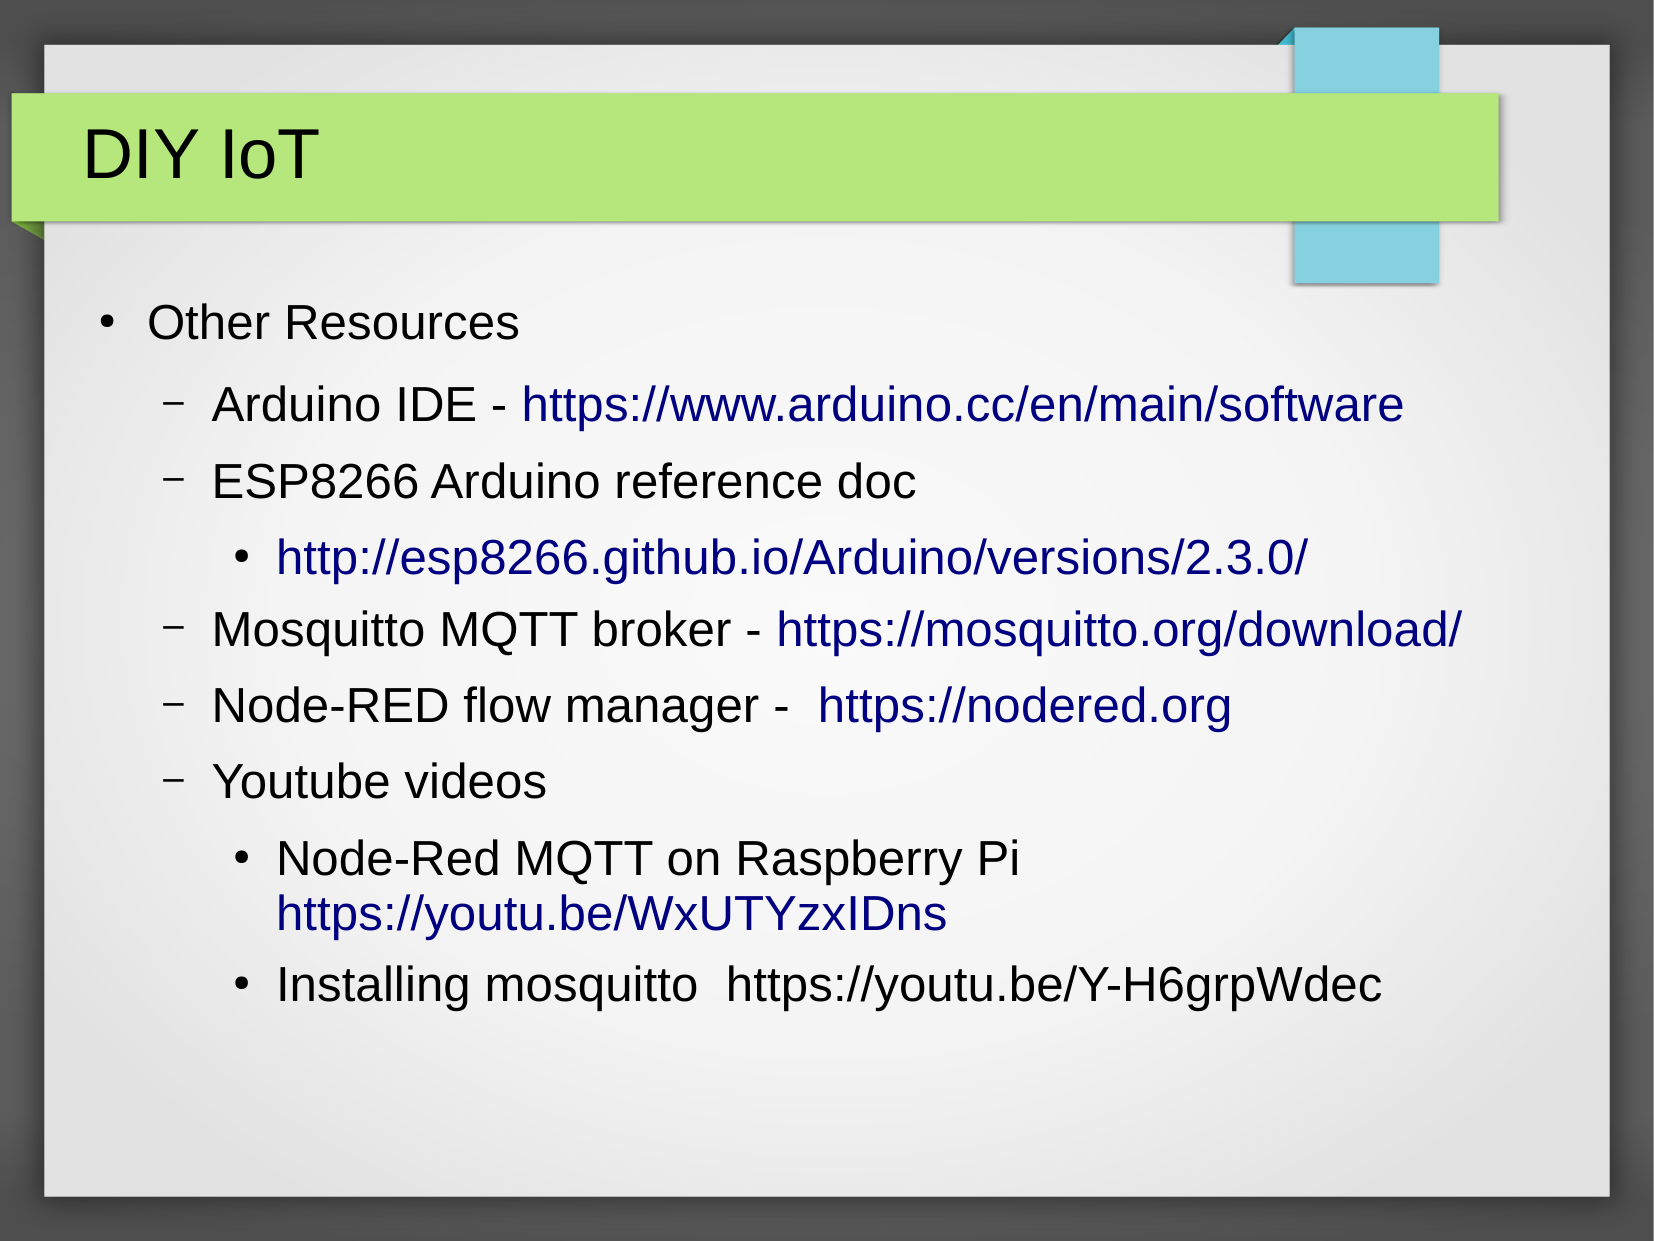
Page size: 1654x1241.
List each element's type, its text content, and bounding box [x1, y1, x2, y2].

title DIY IoT [82, 94, 1264, 213]
picture [0, 0, 1654, 1241]
list Other Resources Arduino IDE - https://www.arduino.cc/en/main/software ESP8266 Arduino reference doc http://esp8266.github.io/Arduino/versions/2.3.0/ Mosquitto MQTT broker - https://mosquitto.org/download/ Node-RED flow manager - https://nodered.org Youtube videos Node-Red MQTT on Raspberry Pihttps://youtu.be/WxUTYzxIDns Installing mosquitto https://youtu.be/Y-H6grpWdec [82, 295, 1571, 1015]
